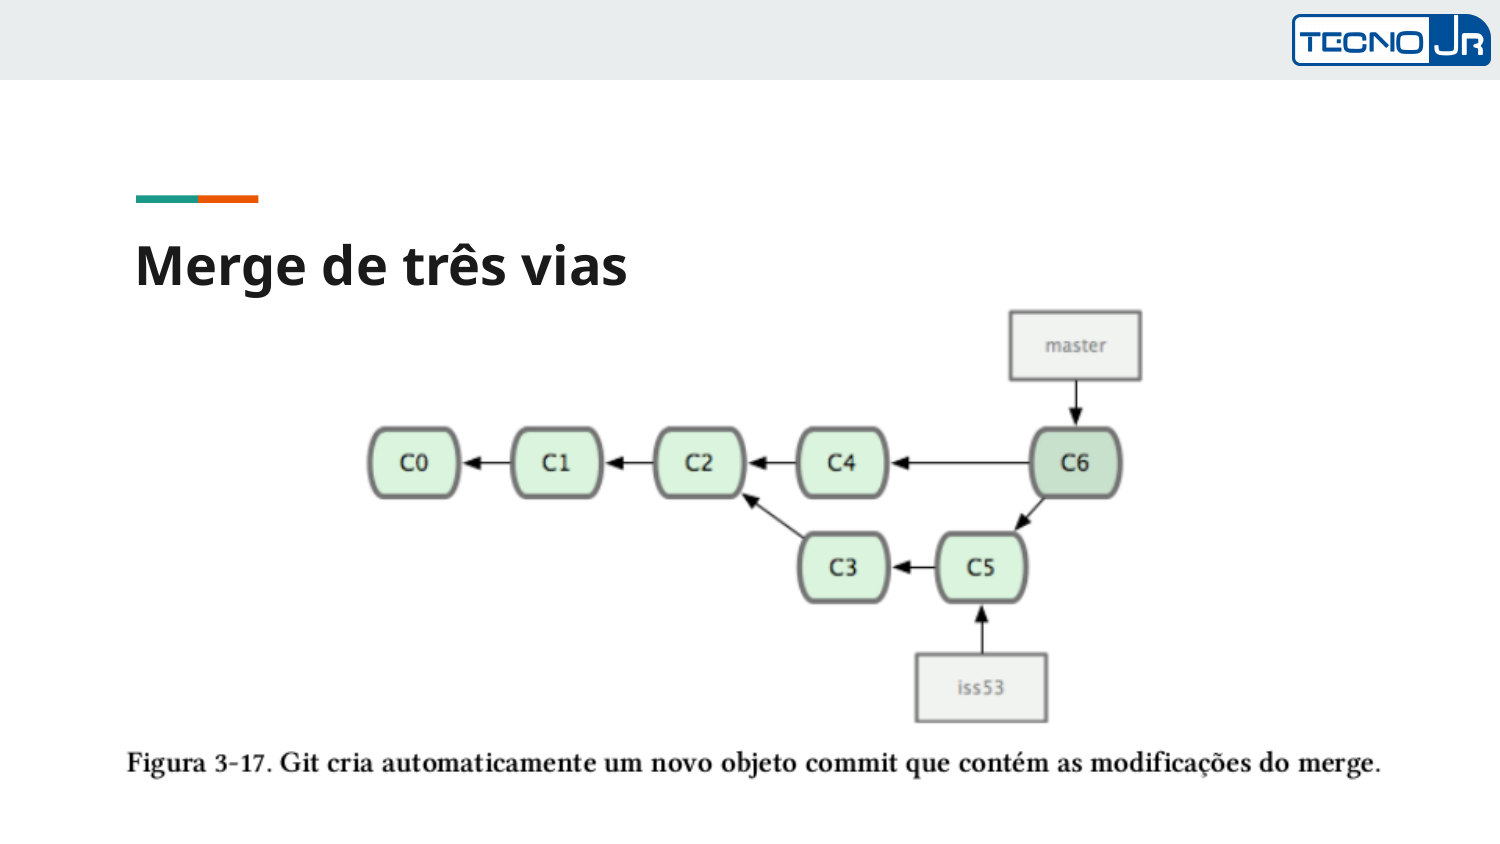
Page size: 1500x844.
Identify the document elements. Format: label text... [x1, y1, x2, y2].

title Merge de três vias [119, 216, 1381, 304]
picture [1292, 14, 1491, 66]
picture [116, 304, 1384, 786]
